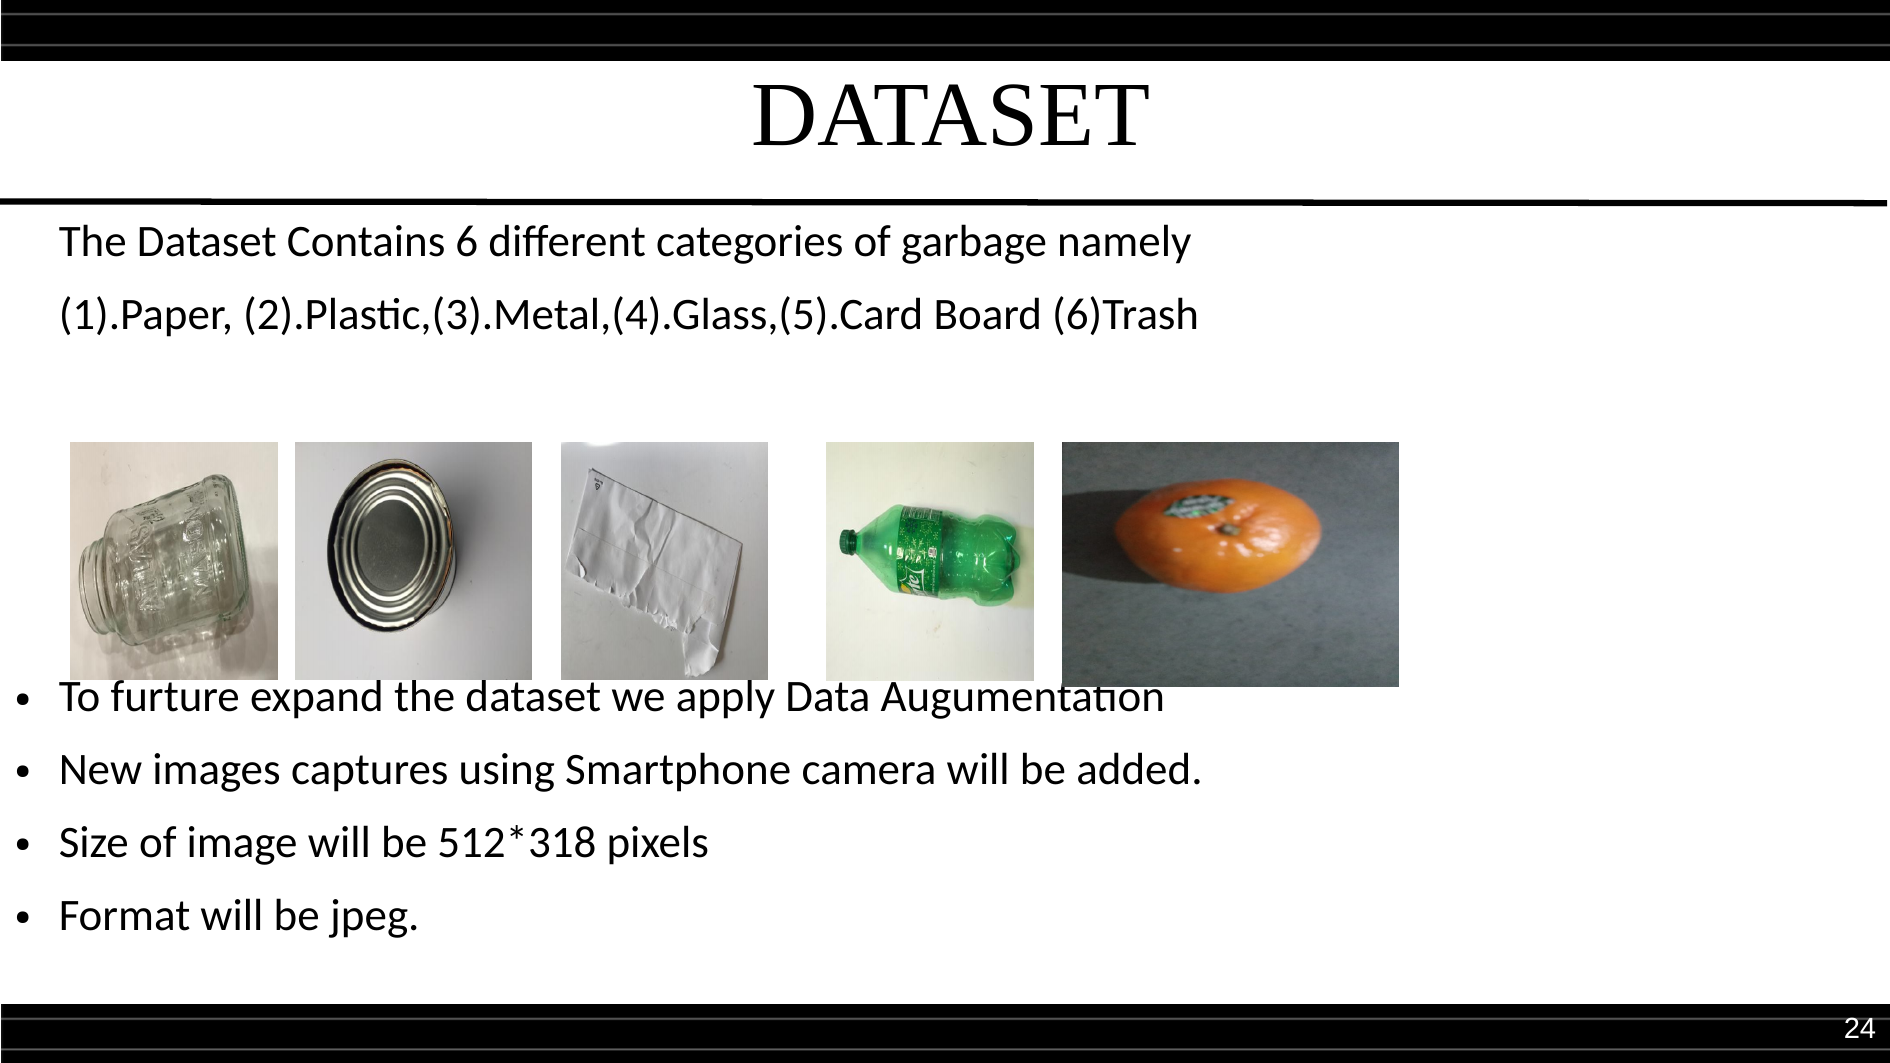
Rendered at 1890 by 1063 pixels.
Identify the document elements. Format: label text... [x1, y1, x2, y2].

picture [826, 442, 1034, 681]
list The Dataset Contains 6 different categories of garbage namely (1).Paper, (2).Plastic,(3).Metal,(4).Glass,(5).Card Board (6)Trash To furture expand the dataset we apply Data Augumentation New images captures using Smartphone camera will be added. Size of image will be 512*318 pixels Format will be jpeg. [0, 222, 1766, 945]
picture [1062, 442, 1399, 687]
picture [70, 442, 278, 680]
title DATASET [89, 64, 1790, 166]
picture [561, 442, 768, 680]
picture [1, 0, 1890, 61]
picture [1, 1004, 1890, 1063]
picture [295, 442, 532, 680]
